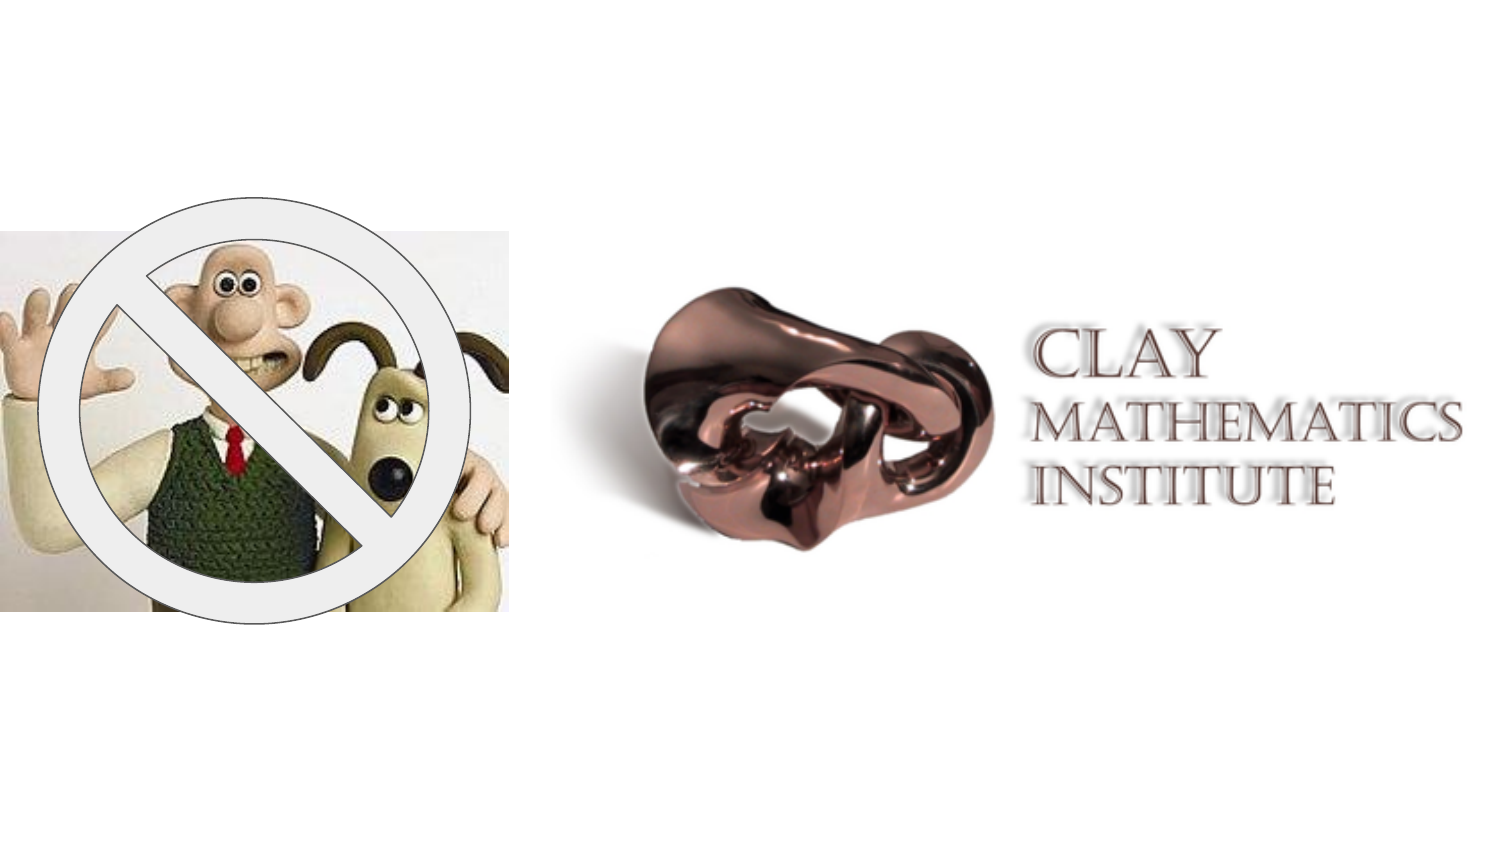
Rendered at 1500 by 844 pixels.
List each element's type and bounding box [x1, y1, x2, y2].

picture [0, 231, 179, 612]
picture [329, 231, 1500, 612]
picture [80, 306, 360, 582]
text_box [37, 197, 471, 624]
picture [148, 240, 428, 516]
